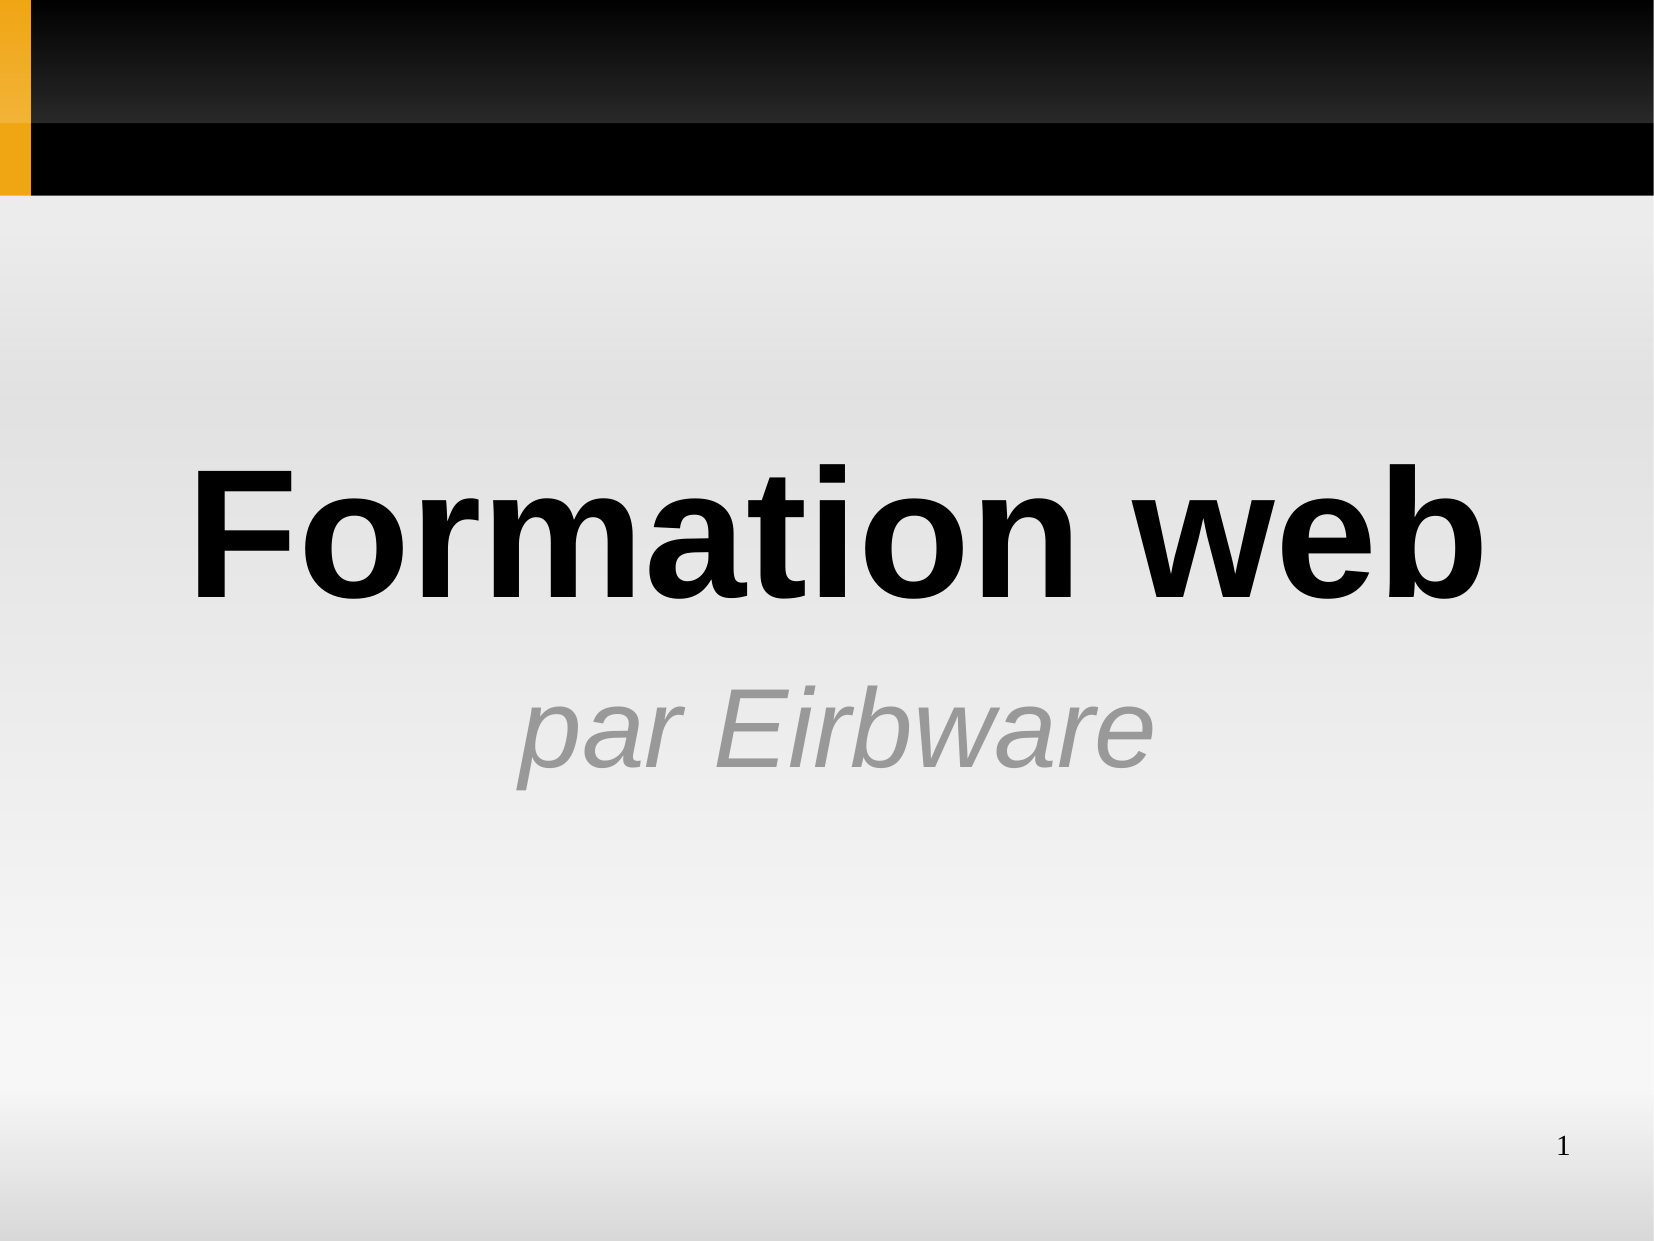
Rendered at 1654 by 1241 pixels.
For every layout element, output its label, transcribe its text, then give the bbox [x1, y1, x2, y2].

picture [0, 0, 1654, 1241]
list Formation web par Eirbware [59, 431, 1548, 1241]
